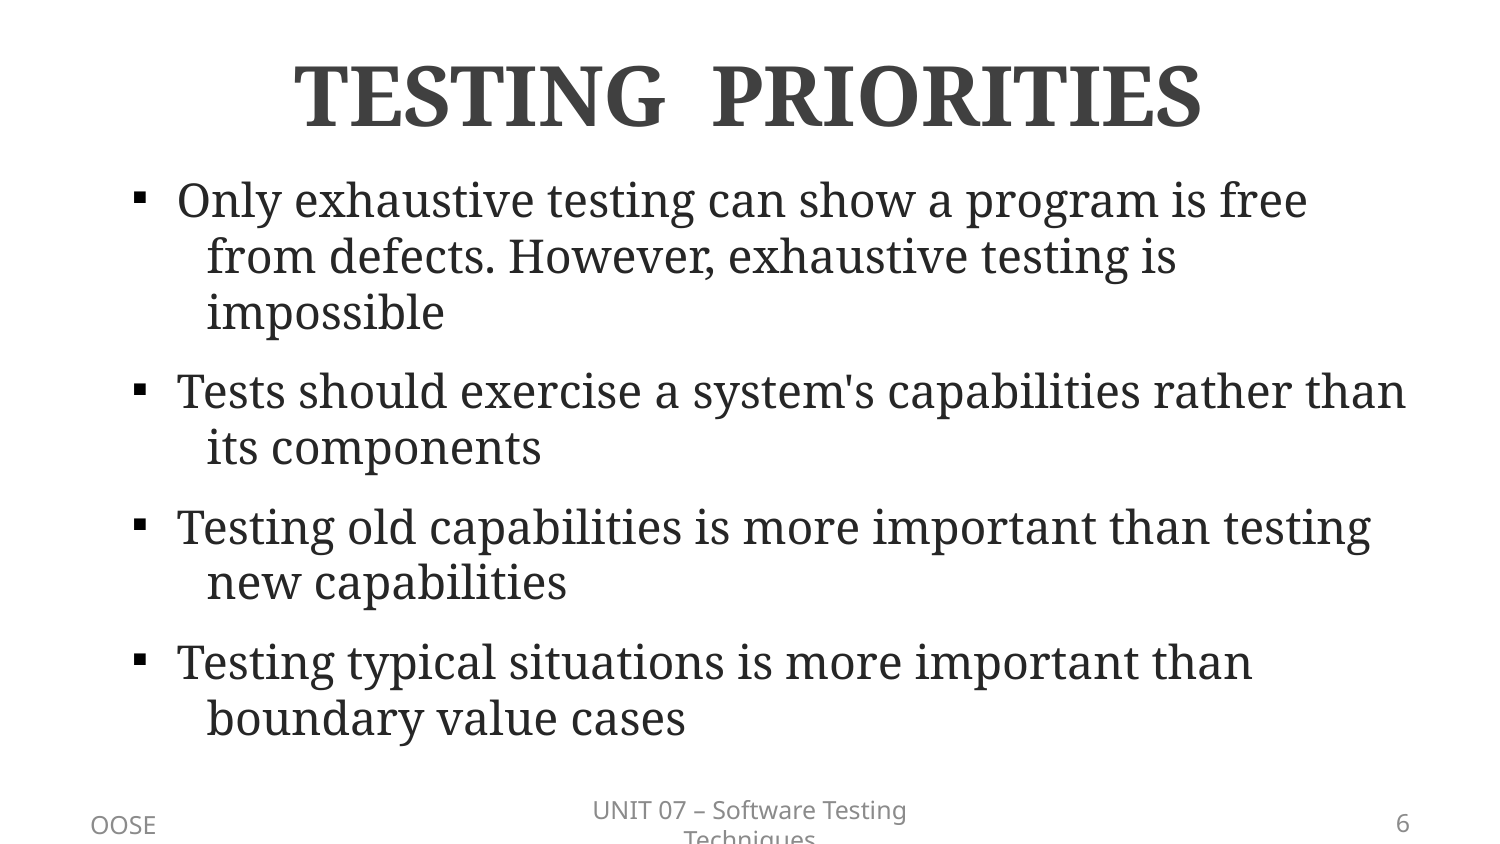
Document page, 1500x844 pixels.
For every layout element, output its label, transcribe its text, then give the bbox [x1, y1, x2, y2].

title TESTING priorities [75, 23, 1425, 163]
list Only exhaustive testing can show a program is free from defects. However, exhaustive testing is impossible Tests should exercise a system's capabilities rather than its components Testing old capabilities is more important than testing new capabilities Testing typical situations is more important than boundary value cases [75, 163, 1425, 754]
